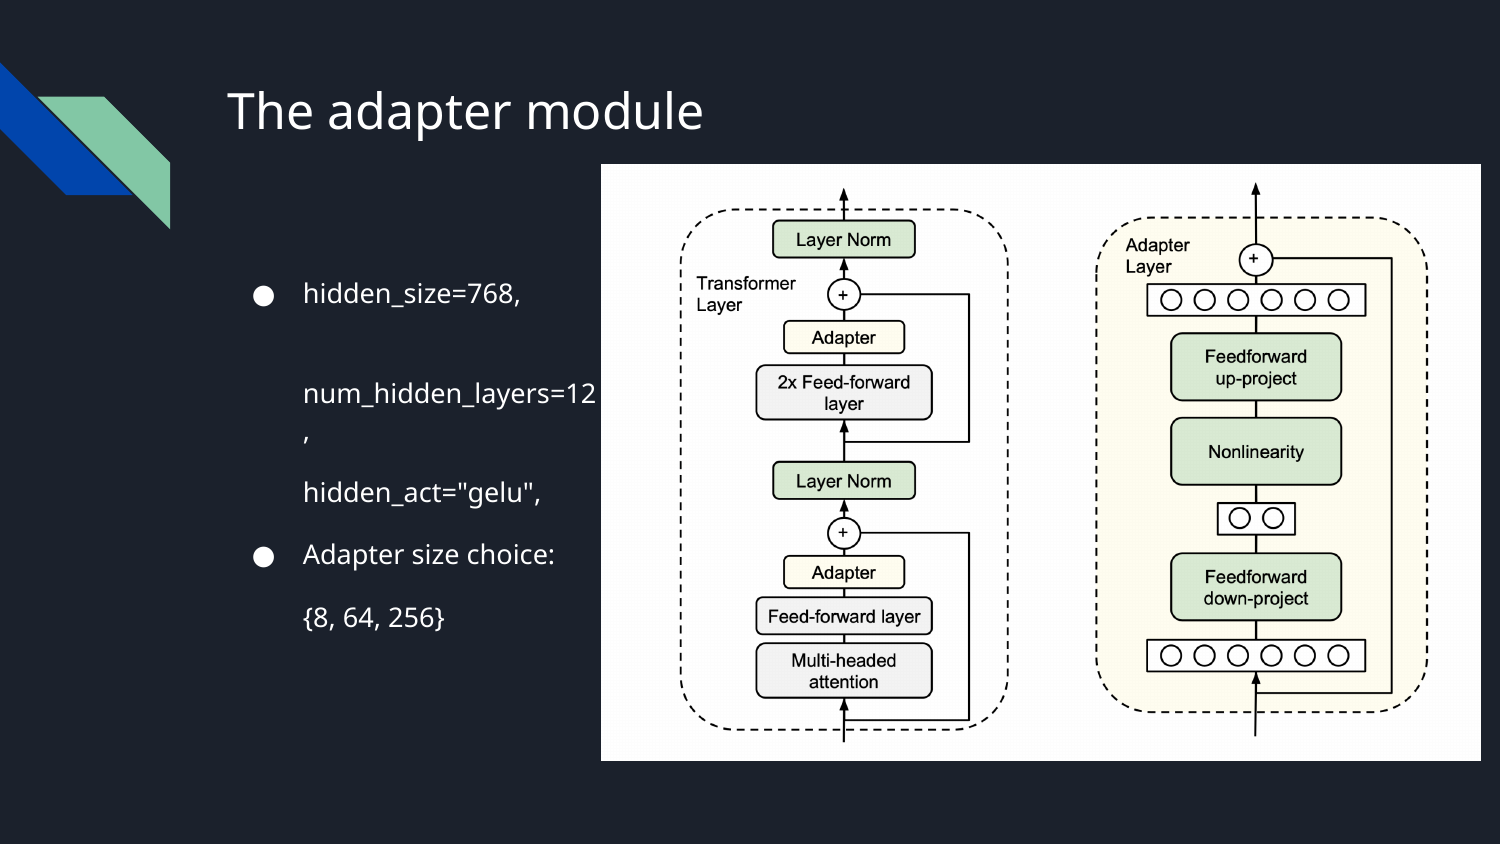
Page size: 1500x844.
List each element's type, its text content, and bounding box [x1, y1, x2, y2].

picture [601, 164, 1481, 761]
list hidden_size=768, num_hidden_layers=12, hidden_act="gelu", Adapter size choice: {8, 64, 256} [212, 257, 601, 735]
title The adapter module [212, 64, 1368, 215]
